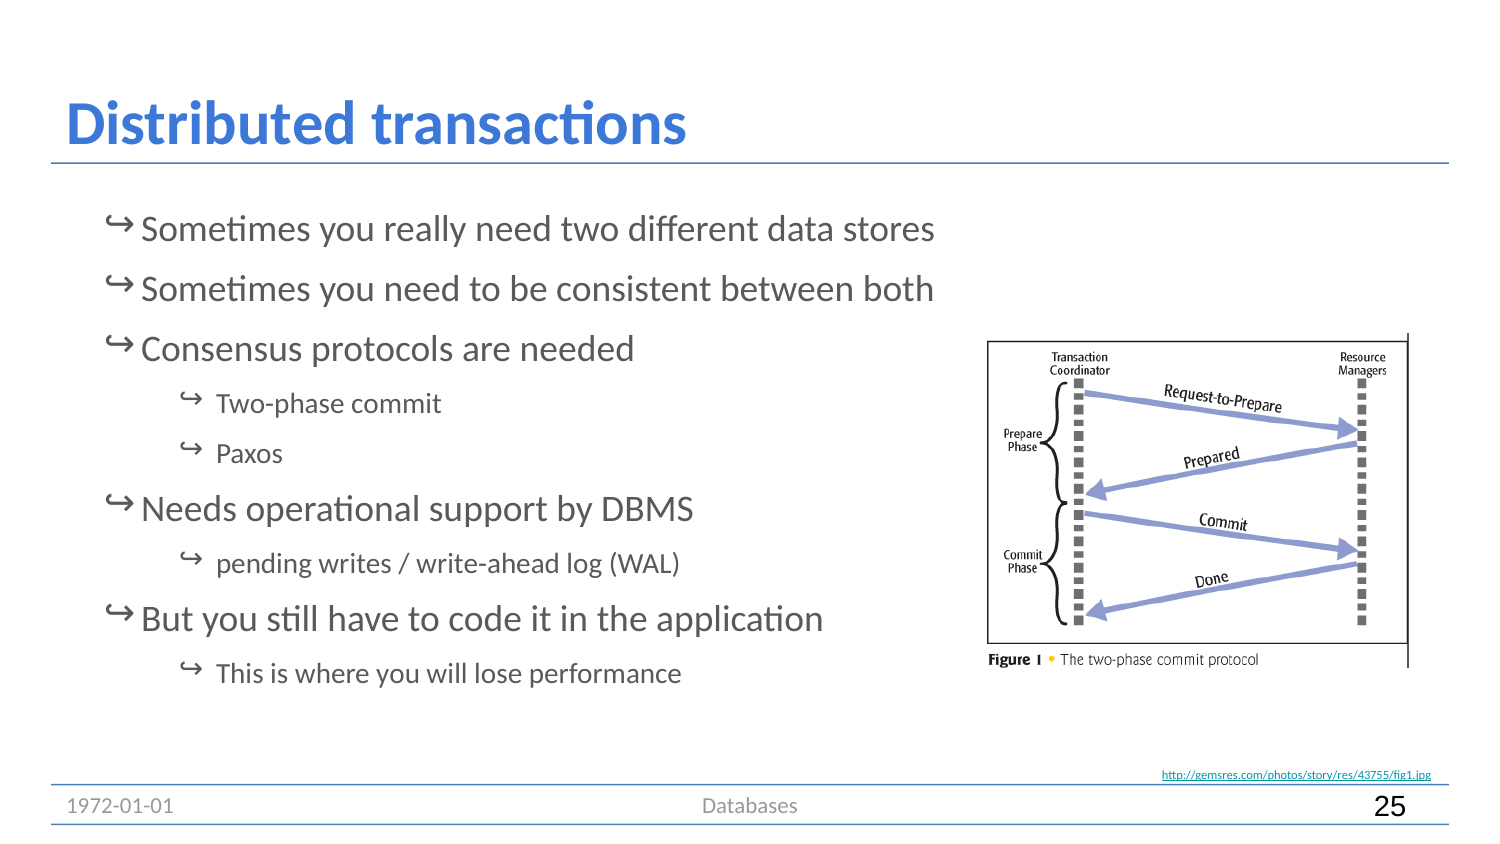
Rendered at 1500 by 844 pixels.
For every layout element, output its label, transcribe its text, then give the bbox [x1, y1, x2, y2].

picture [983, 333, 1412, 669]
text_box http://gemsres.com/photos/story/res/43755/fig1.jpg [988, 752, 1449, 783]
title Distributed transactions [51, 72, 1449, 167]
slide_number <number> [1358, 784, 1449, 825]
list Sometimes you really need two different data stores Sometimes you need to be consistent between both Consensus protocols are needed Two-phase commit Paxos Needs operational support by DBMS pending writes / write-ahead log (WAL) But you still have to code it in the application This is where you will lose performance [51, 189, 1449, 750]
